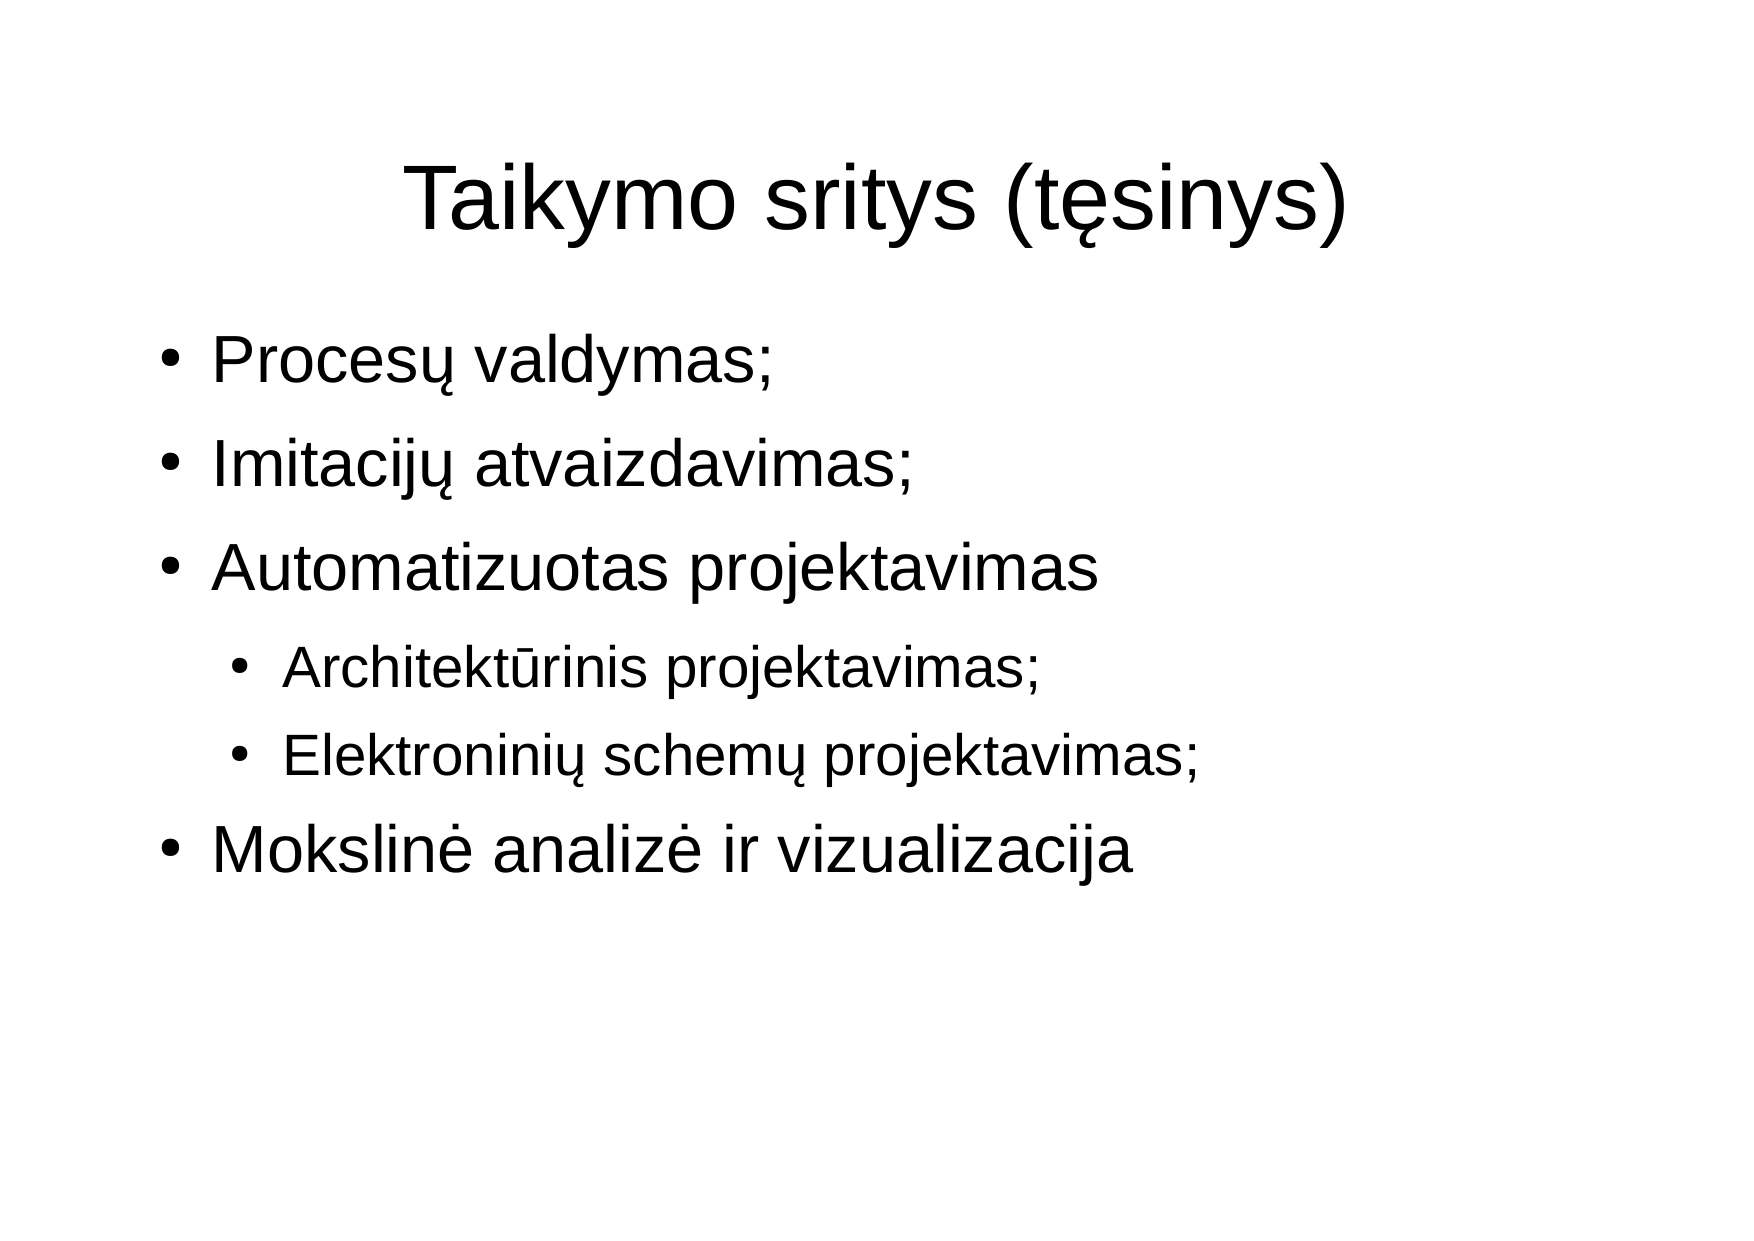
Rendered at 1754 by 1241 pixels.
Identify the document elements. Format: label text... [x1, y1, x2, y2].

list Procesų valdymas; Imitacijų atvaizdavimas; Automatizuotas projektavimas Architektūrinis projektavimas; Elektroninių schemų projektavimas; Mokslinė analizė ir vizualizacija [140, 321, 1614, 1048]
title Taikymo sritys (tęsinys) [140, 103, 1614, 292]
